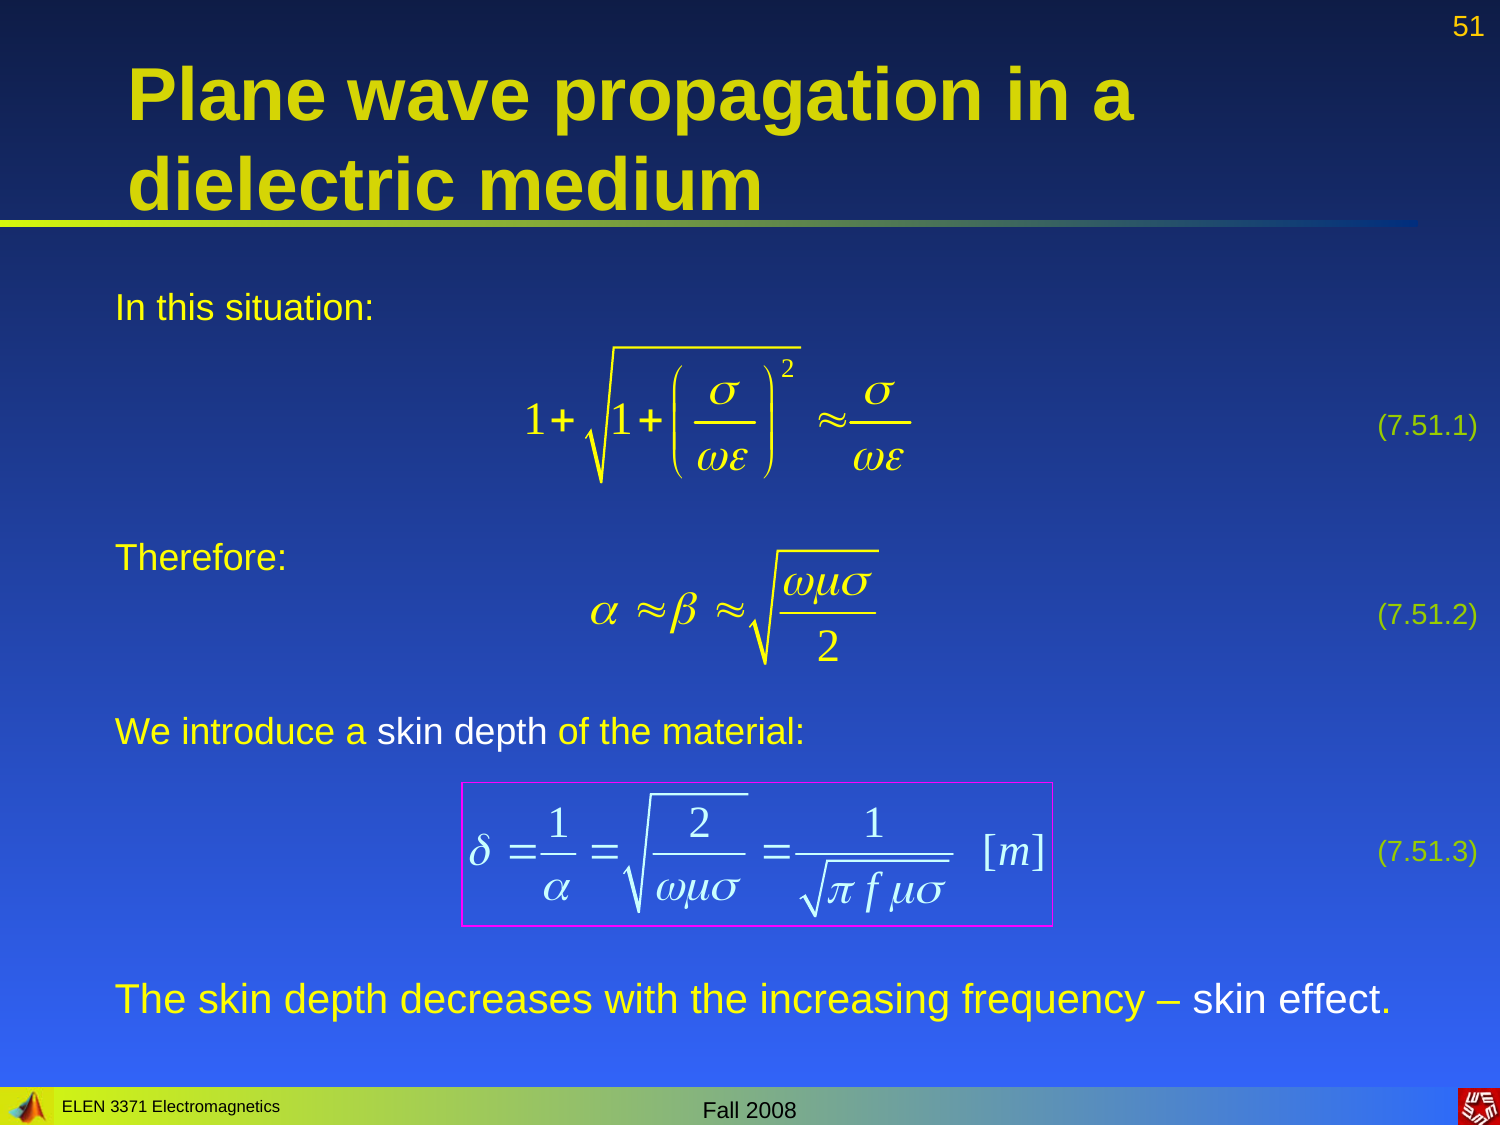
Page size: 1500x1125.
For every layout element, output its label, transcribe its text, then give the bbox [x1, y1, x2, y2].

text_box (7.51.3) [1362, 824, 1500, 876]
chart [584, 539, 891, 676]
chart [462, 783, 1052, 925]
text_box (7.51.2) [1362, 587, 1500, 638]
chart [521, 337, 920, 493]
picture [0, 1087, 54, 1125]
picture [1458, 1088, 1500, 1125]
text_box In this situation: [99, 274, 551, 336]
text_box (7.51.1) [1362, 398, 1500, 449]
text_box We introduce a skin depth of the material: [99, 699, 876, 761]
title Plane wave propagation in a dielectric medium [112, 37, 1388, 201]
text_box The skin depth decreases with the increasing frequency – skin effect. [99, 964, 1413, 1030]
text_box Therefore: [99, 524, 576, 586]
